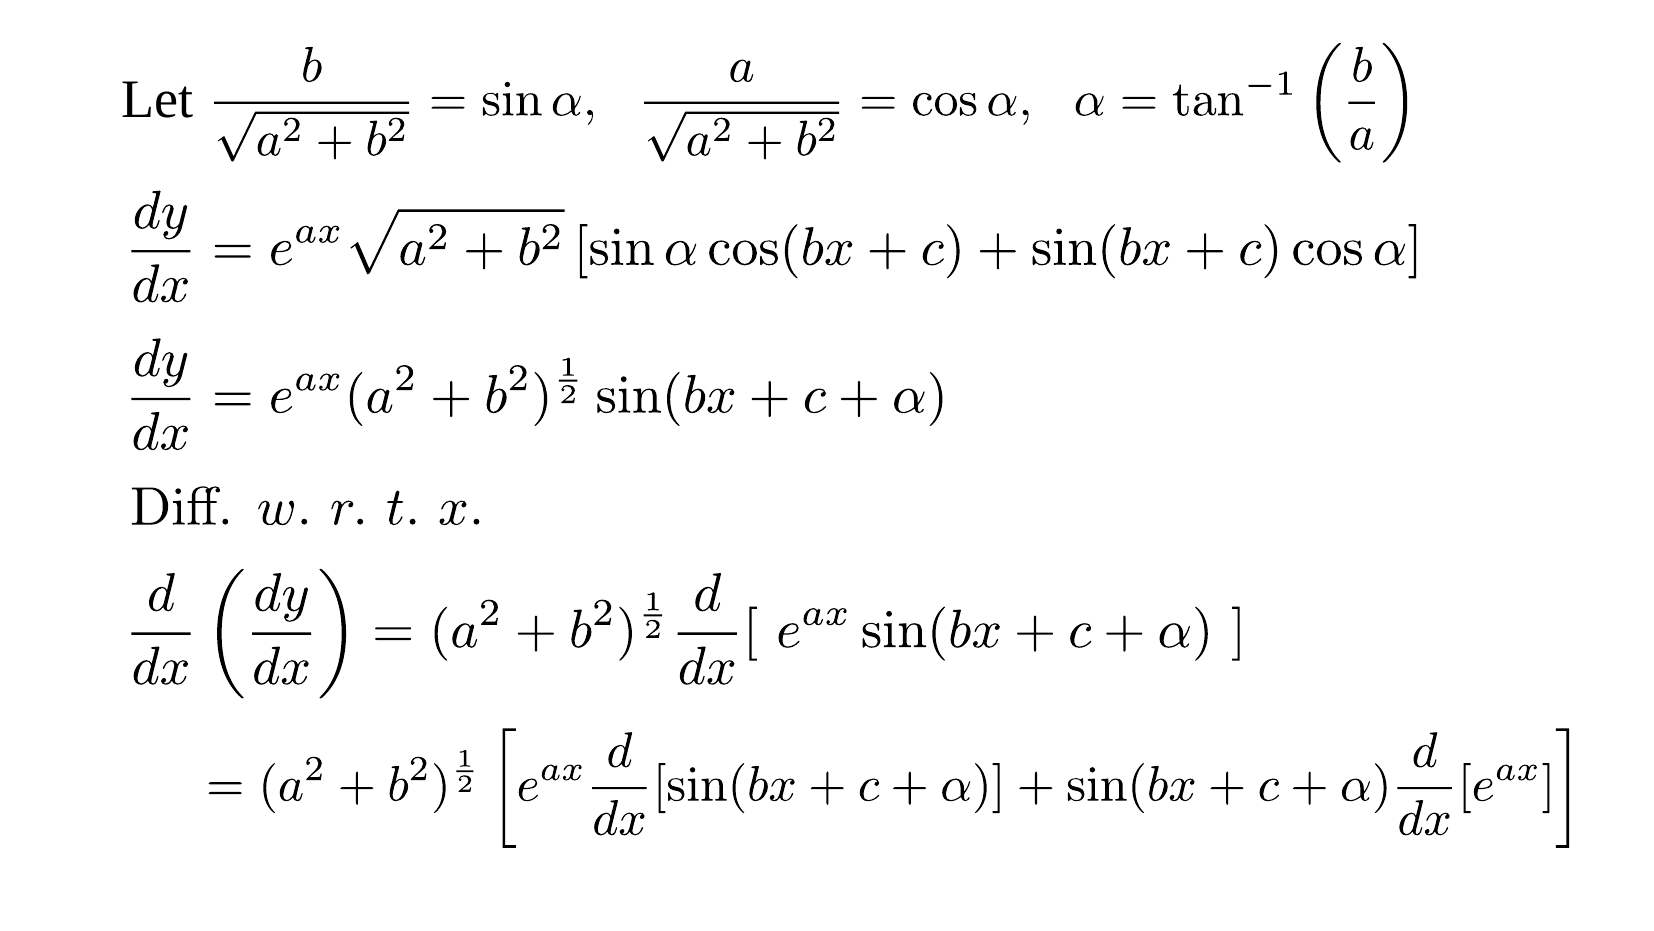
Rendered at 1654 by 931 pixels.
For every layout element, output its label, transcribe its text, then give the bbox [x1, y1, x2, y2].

text_box [131, 568, 1240, 699]
title Let [47, 37, 1595, 898]
text_box [214, 42, 1408, 163]
text_box [131, 190, 1417, 303]
text_box [208, 728, 1570, 848]
text_box [131, 338, 943, 451]
text_box [131, 486, 480, 526]
